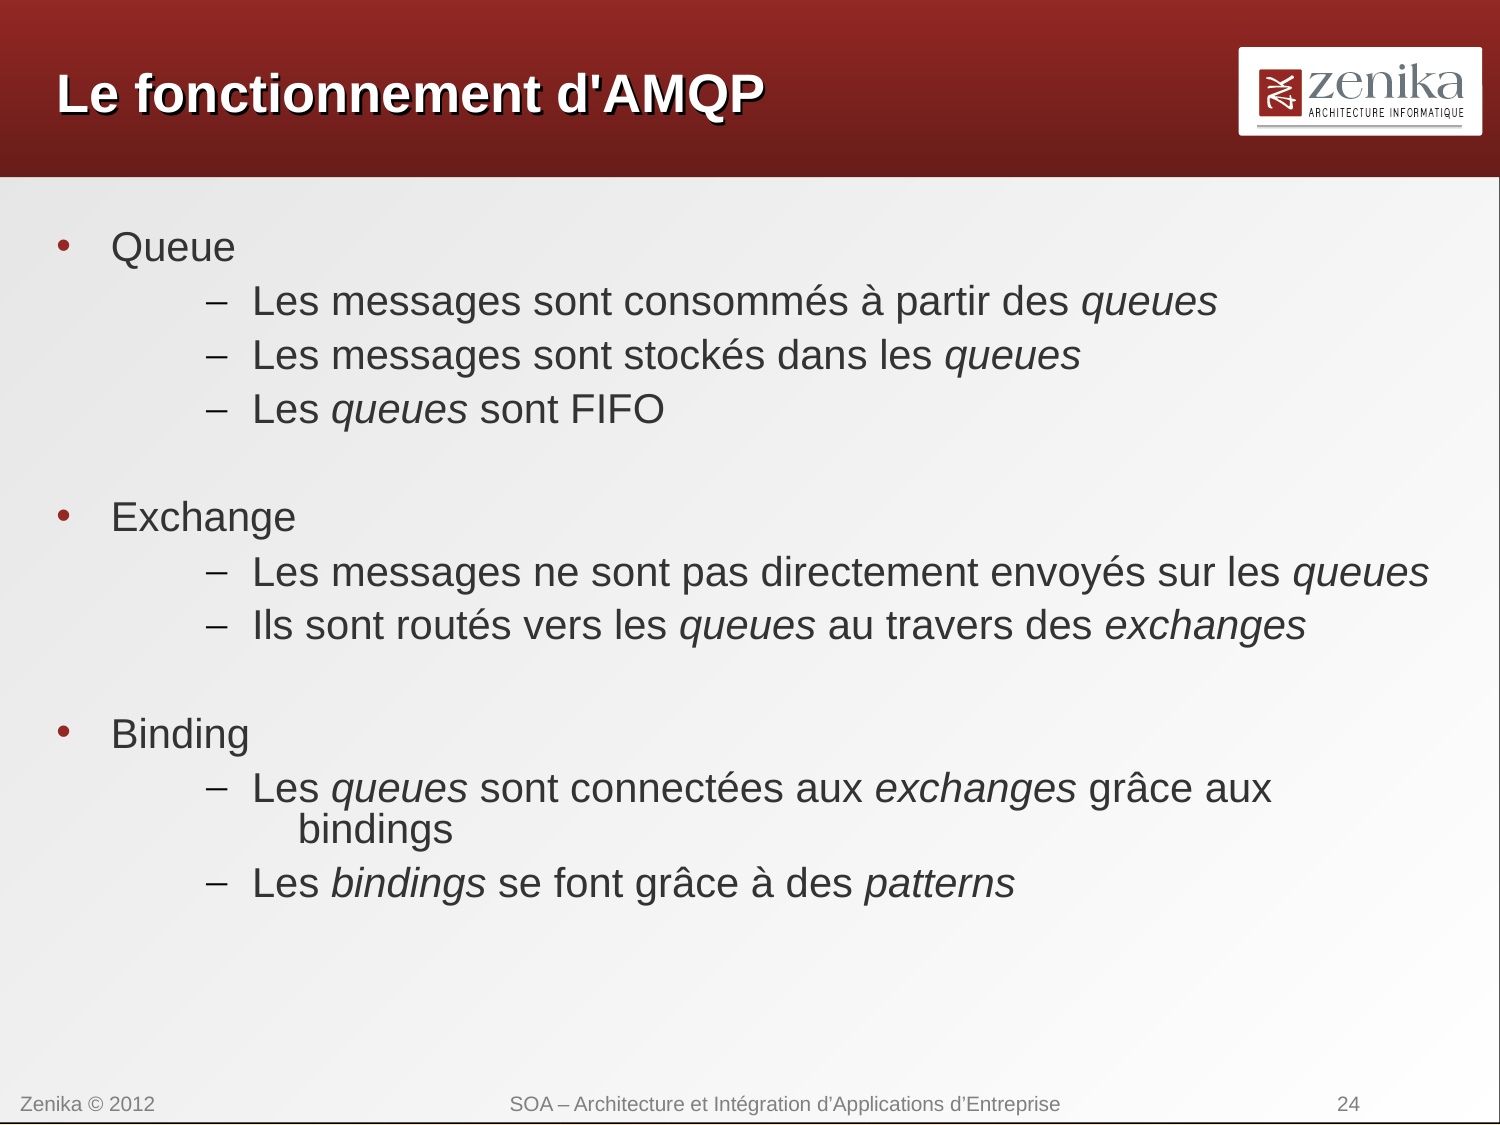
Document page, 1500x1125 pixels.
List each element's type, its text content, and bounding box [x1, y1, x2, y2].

text_box Queue Les messages sont consommés à partir des queues Les messages sont stockés dans les queues Les queues sont FIFO Exchange Les messages ne sont pas directement envoyés sur les queues Ils sont routés vers les queues au travers des exchanges Binding Les queues sont connectées aux exchanges grâce aux bindings Les bindings se font grâce à des patterns [41, 221, 1452, 1031]
text_box Le fonctionnement d'AMQP [41, 16, 1223, 178]
